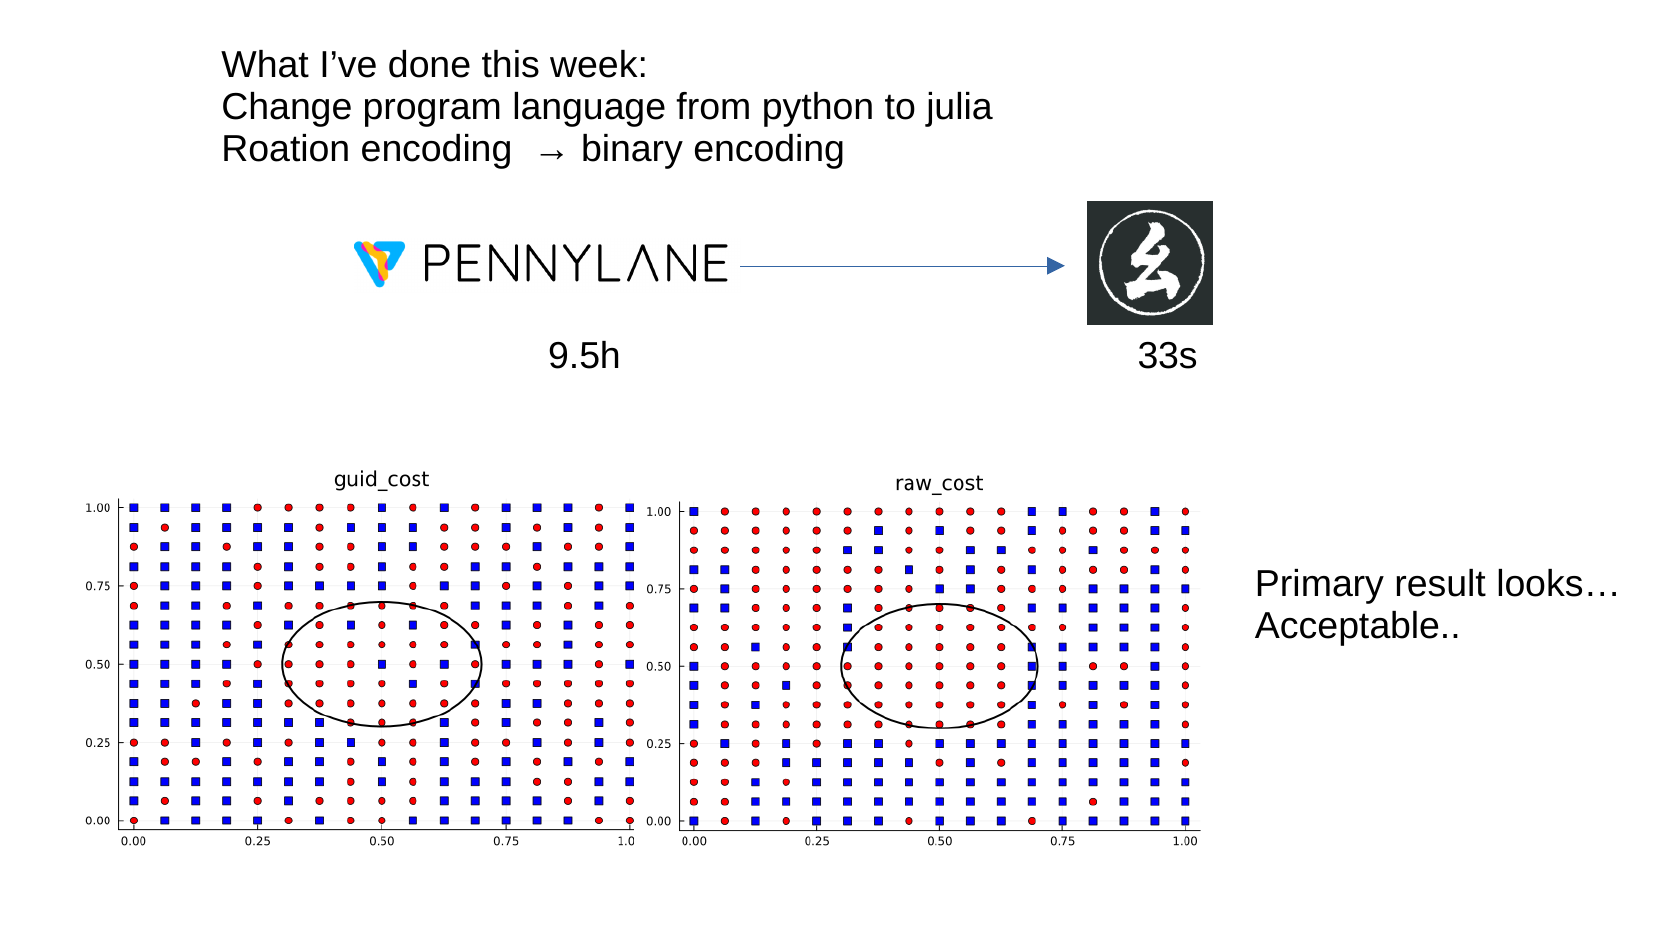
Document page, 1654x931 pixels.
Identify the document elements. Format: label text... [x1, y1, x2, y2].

picture [73, 468, 1211, 857]
picture [1087, 201, 1213, 325]
picture [354, 238, 741, 293]
text_box What I’ve done this week: Change program language from python to julia Roation encoding → binary encoding [206, 36, 1270, 178]
text_box 33s [1122, 327, 1213, 384]
text_box 9.5h [533, 327, 636, 384]
text_box Primary result looks… Acceptable.. [1240, 555, 1654, 739]
